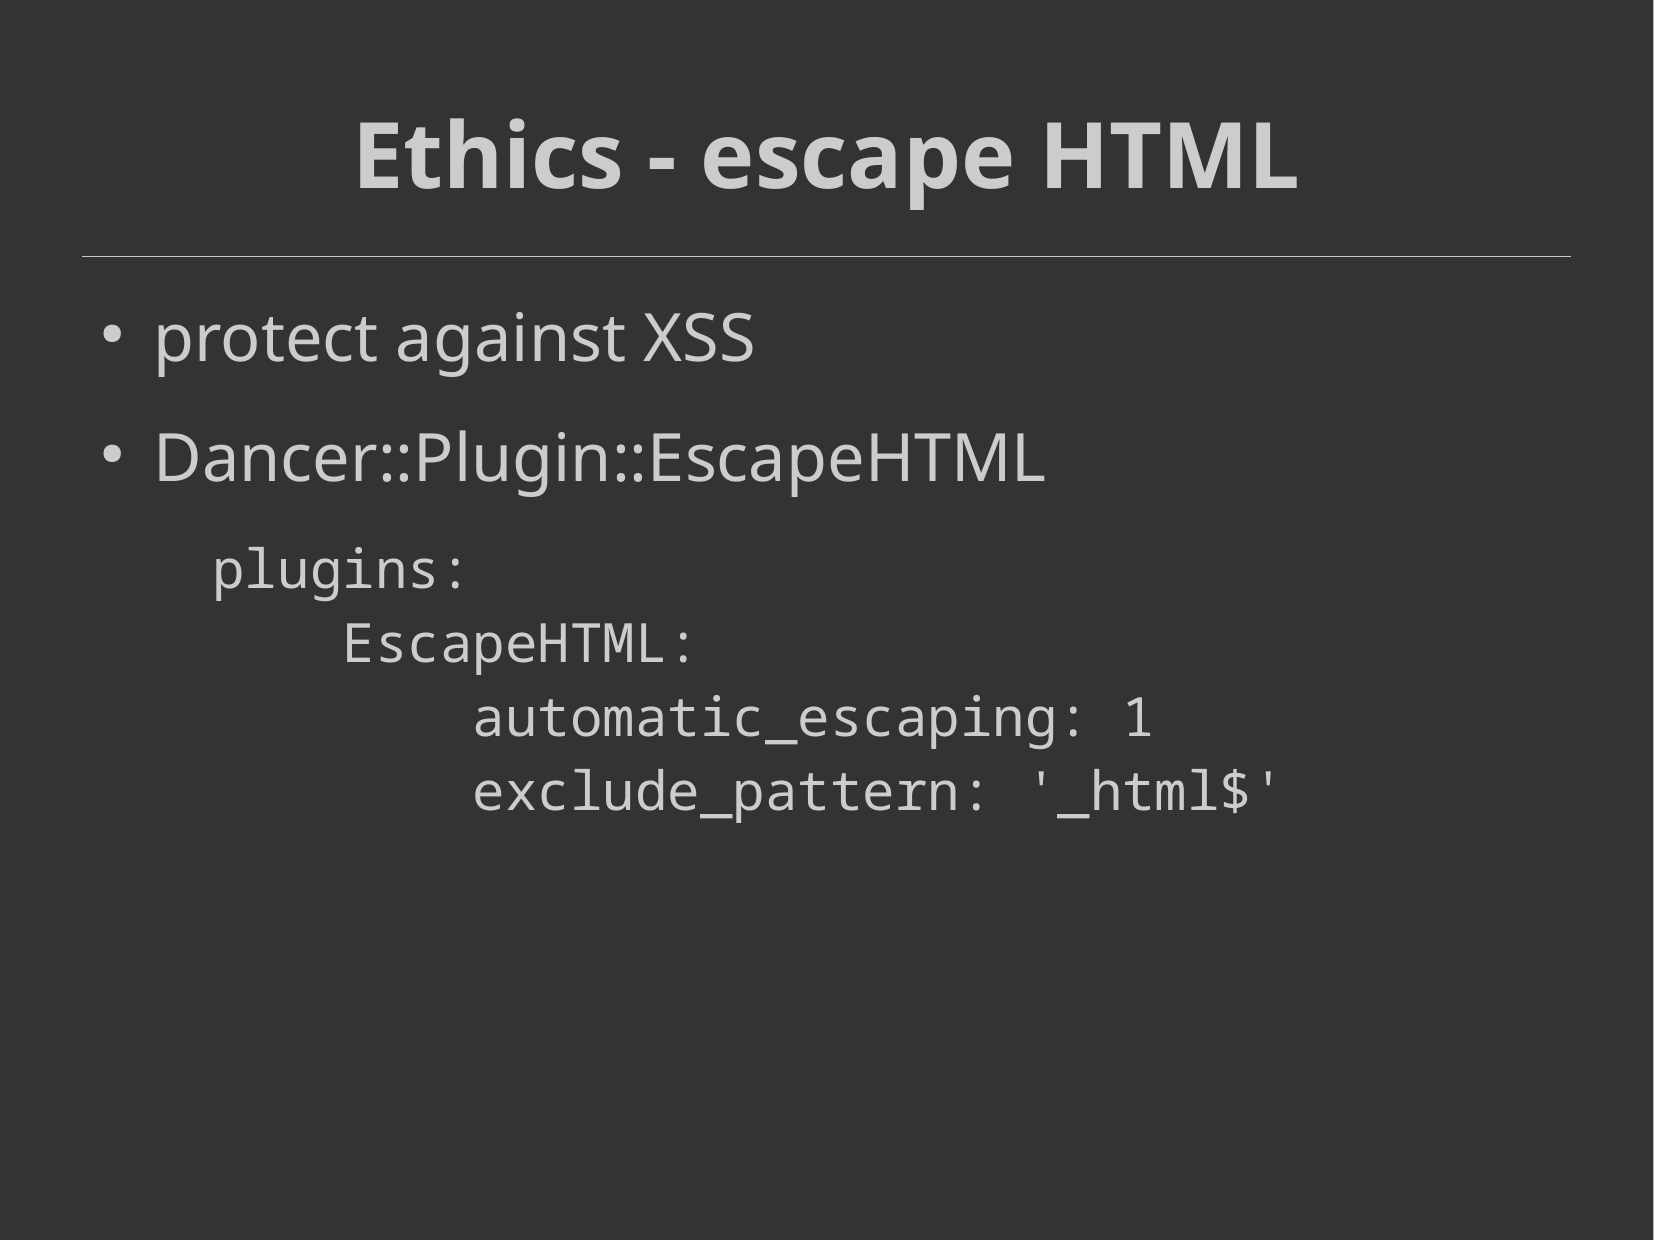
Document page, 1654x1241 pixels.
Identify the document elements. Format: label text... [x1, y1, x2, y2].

title Ethics - escape HTML [82, 49, 1571, 257]
list protect against XSS Dancer::Plugin::EscapeHTML plugins: EscapeHTML: automatic_escaping: 1 exclude_pattern: '_html$' [82, 290, 1571, 1010]
